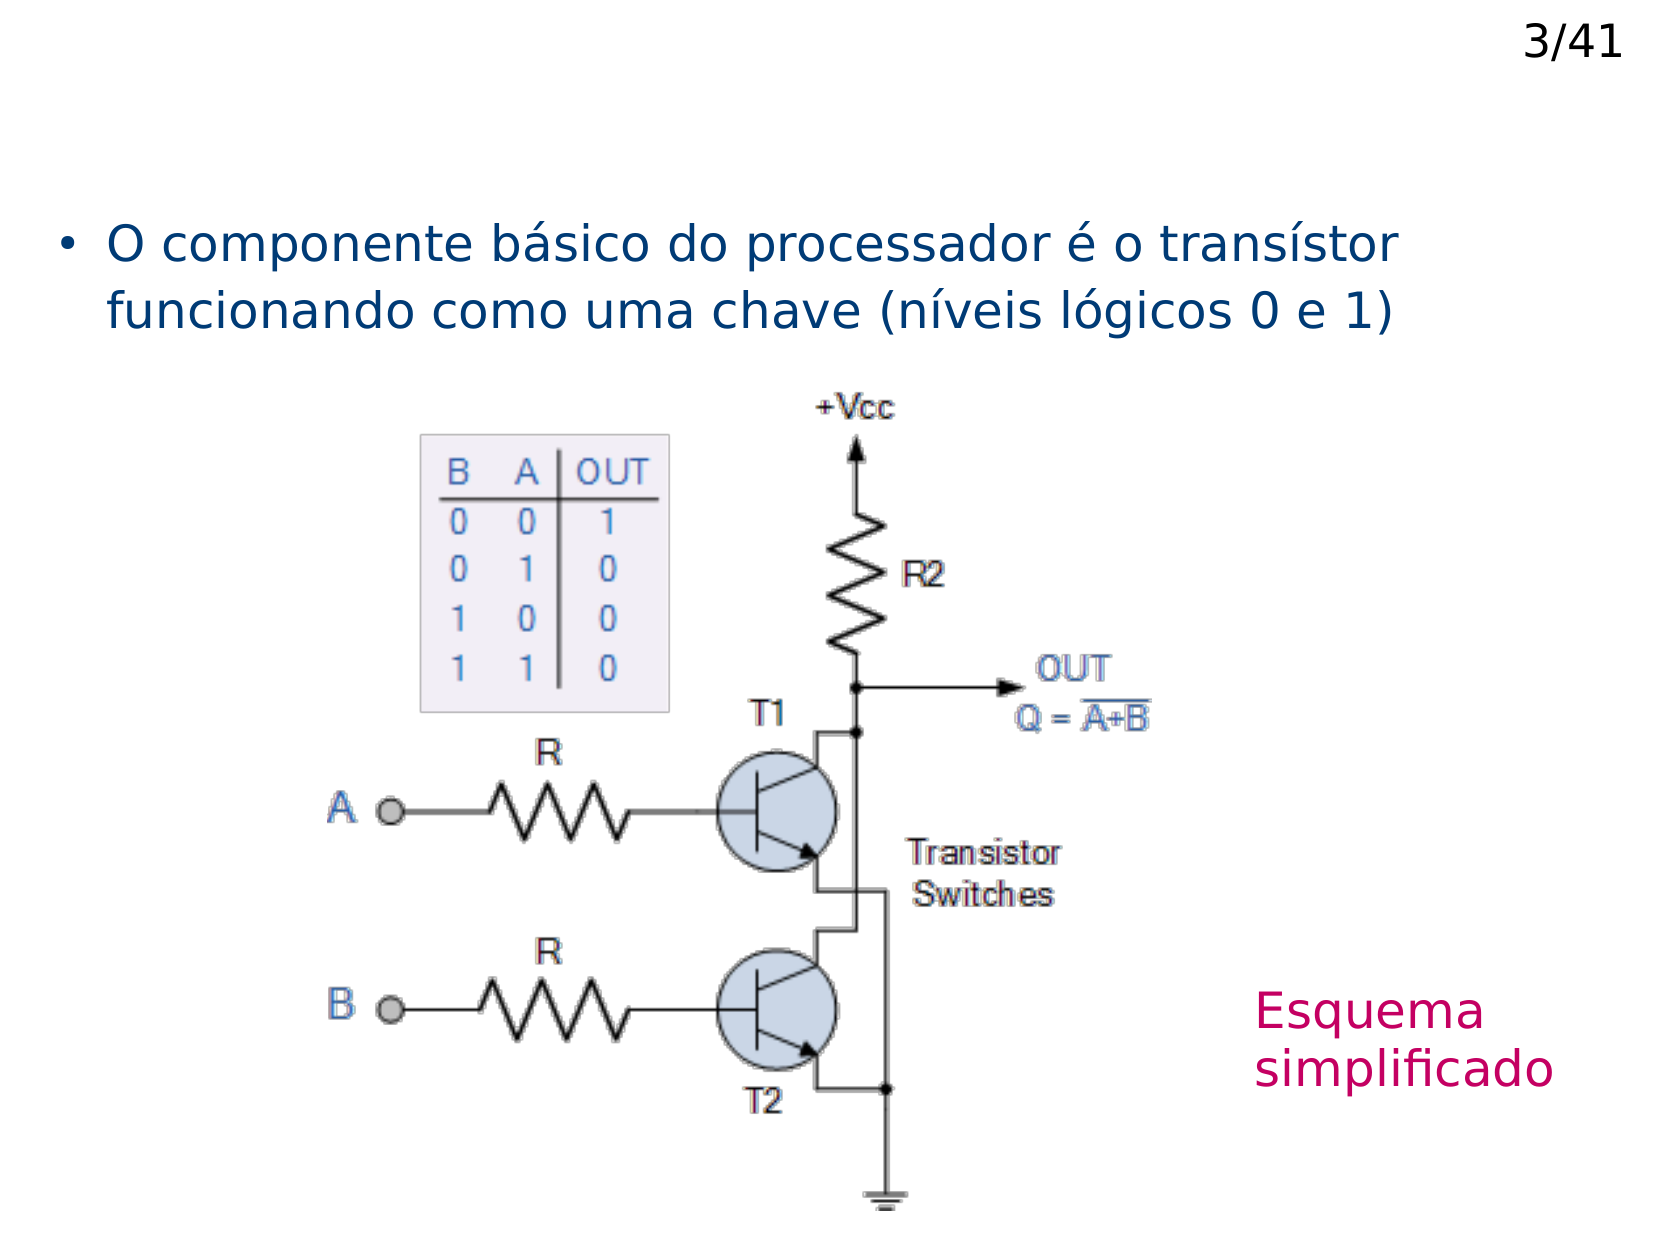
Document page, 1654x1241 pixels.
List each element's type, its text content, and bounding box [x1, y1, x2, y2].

text_box Esquema simplificado [1240, 974, 1654, 1241]
list O componente básico do processador é o transístor funcionando como uma chave (níveis lógicos 0 e 1) [59, 206, 1625, 1211]
picture [327, 383, 1152, 1211]
